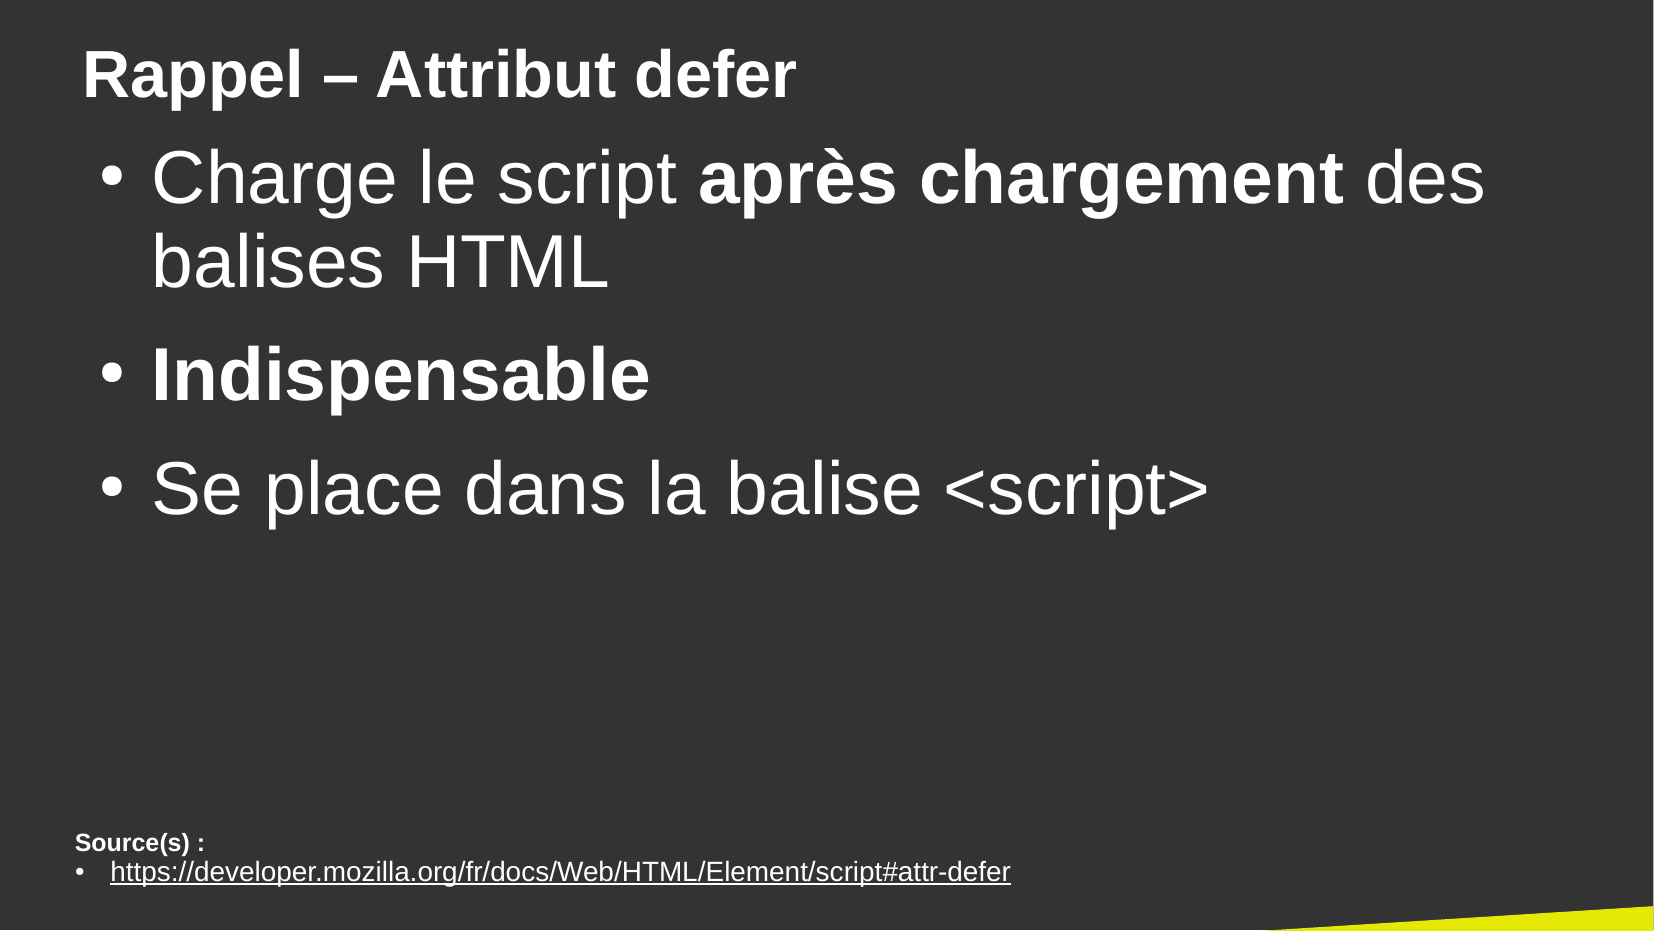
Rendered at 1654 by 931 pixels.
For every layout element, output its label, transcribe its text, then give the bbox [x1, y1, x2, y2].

text_box Source(s) : https://developer.mozilla.org/fr/docs/Web/HTML/Element/script#attr-defer [60, 821, 1583, 920]
text_box [1258, 906, 1654, 931]
title Rappel – Attribut defer [82, 37, 1571, 114]
list Charge le script après chargement des balises HTML Indispensable Se place dans la balise <script> [80, 135, 1620, 697]
